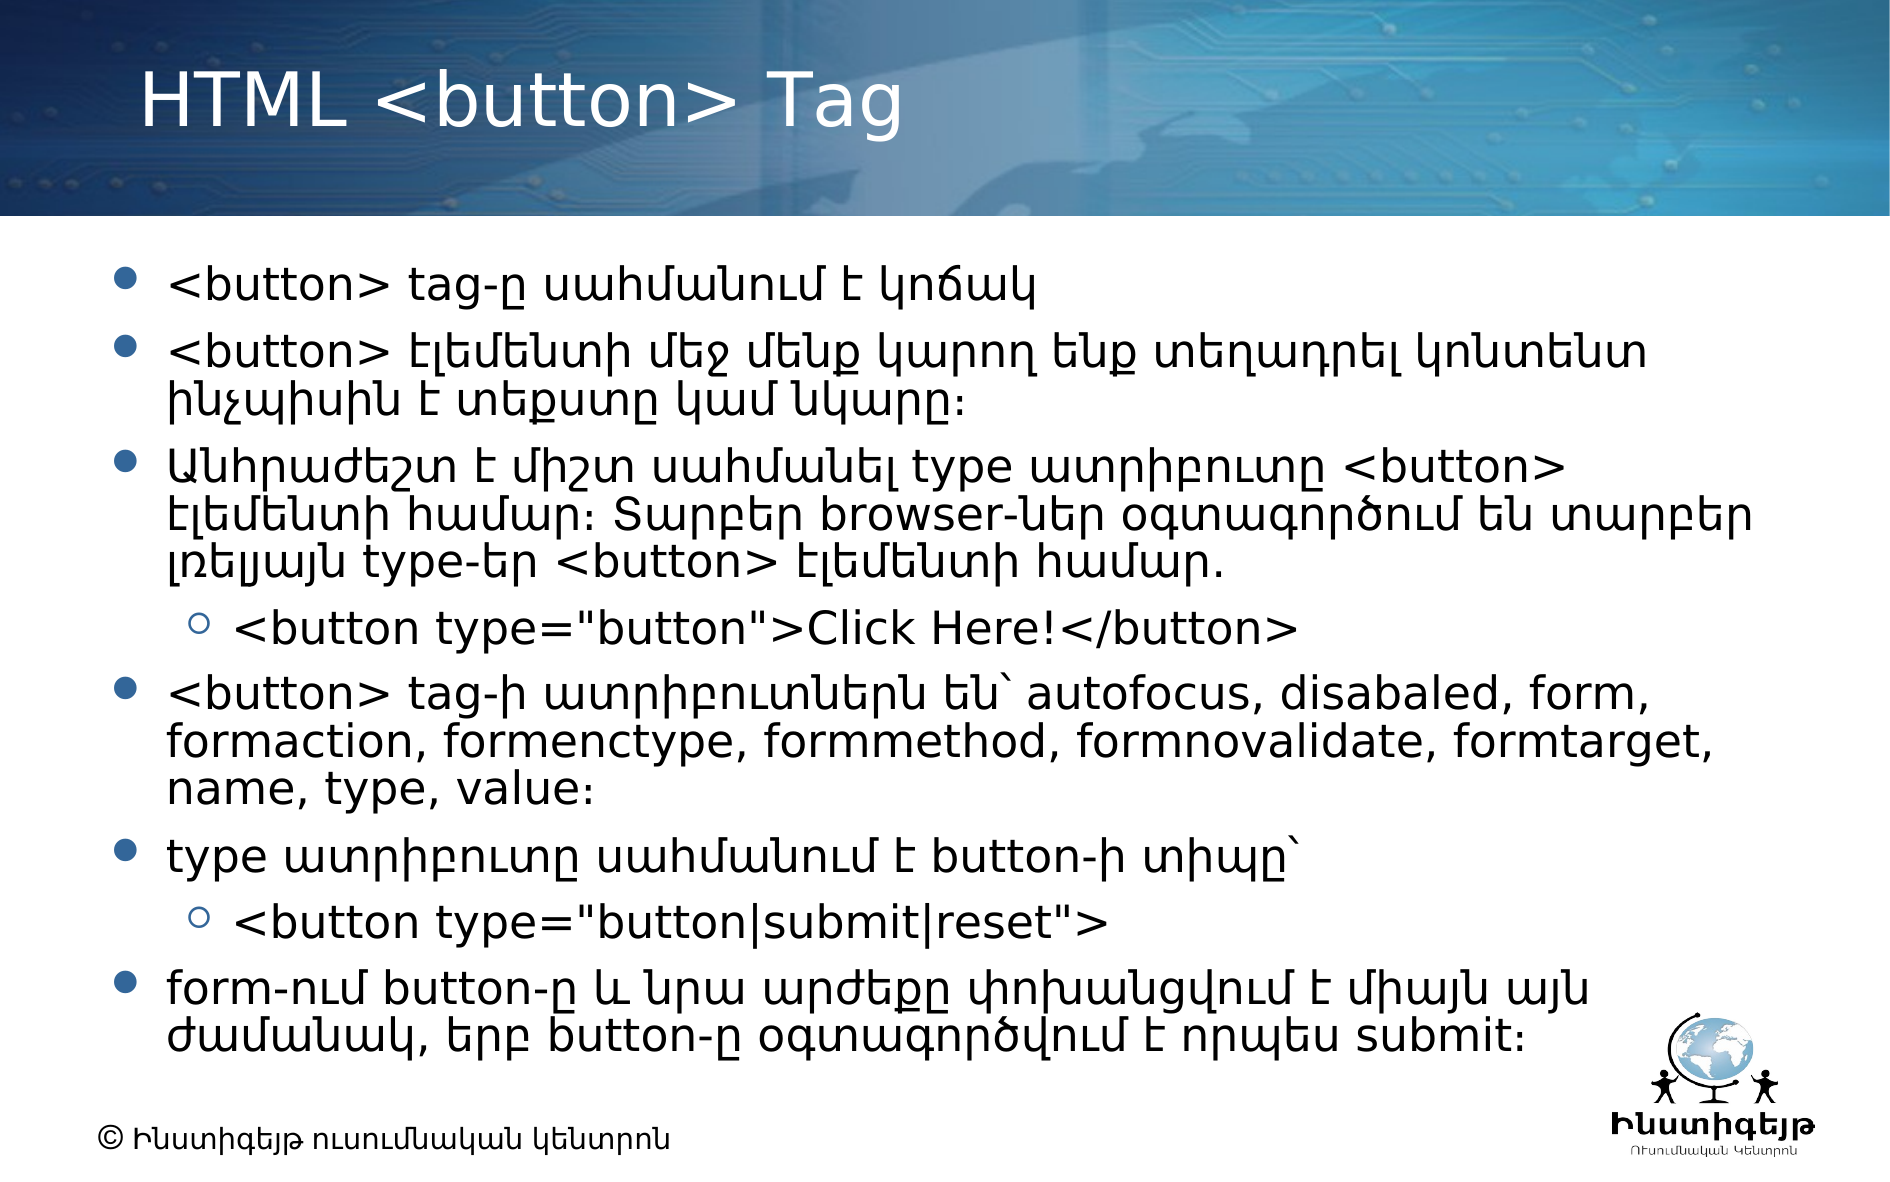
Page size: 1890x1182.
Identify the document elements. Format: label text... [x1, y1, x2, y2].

list <button> tag-ը սահմանում է կոճակ <button> էլեմենտի մեջ մենք կարող ենք տեղադրել կոնտենտ ինչպիսին է տեքստը կամ նկարը։ Անհրաժեշտ է միշտ սահմանել type ատրիբուտը <button> էլեմենտի համար։ Տարբեր browser-ներ օգտագործում են տարբեր լռելյայն type-եր <button> էլեմենտի համար․ <button type="button">Click Here!</button> <button> tag-ի ատրիբուտներն են՝ autofocus, disabaled, form, formaction, formenctype, formmethod, formnovalidate, formtarget, name, type, value։ type ատրիբուտը սահմանում է button-ի տիպը՝ <button type="button|submit|reset"> form-ում button-ը և նրա արժեքը փոխանցվում է միայն այն ժամանակ, երբ button-ը օգտագործվում է որպես submit։ [110, 262, 1801, 296]
picture [0, 0, 1890, 216]
picture [1612, 1012, 1815, 1157]
